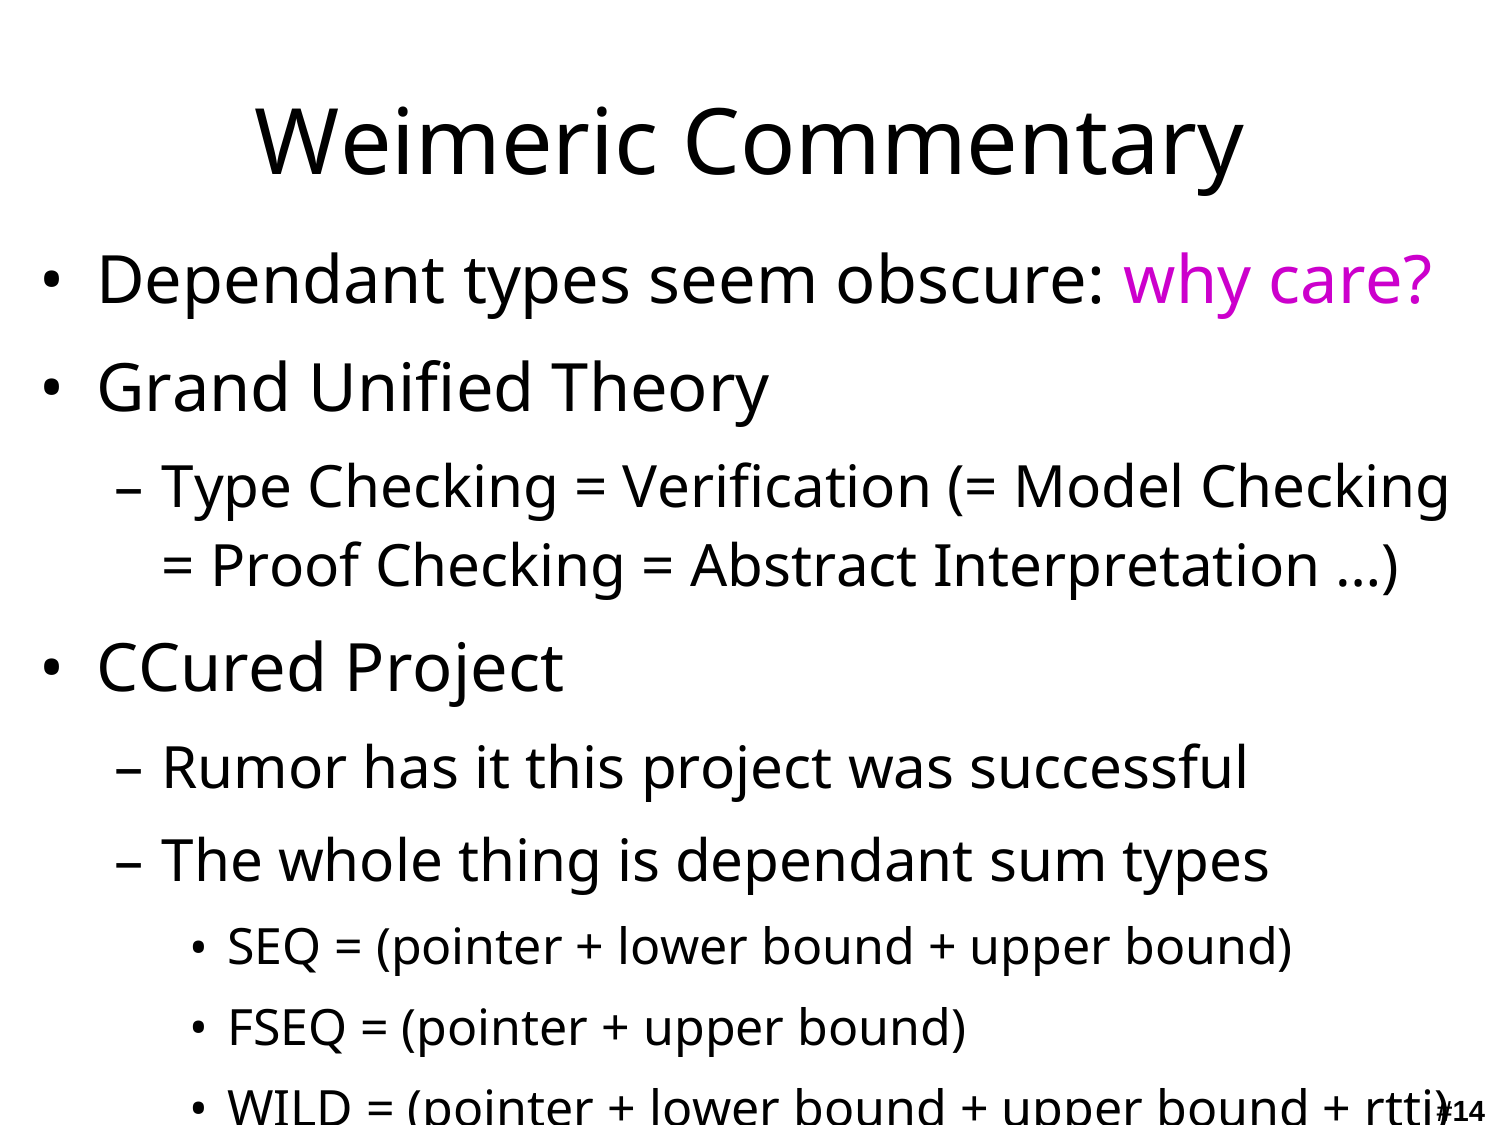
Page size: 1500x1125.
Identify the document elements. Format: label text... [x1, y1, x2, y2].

title Weimeric Commentary [24, 45, 1476, 224]
list Dependant types seem obscure: why care? Grand Unified Theory Type Checking = Verification (= Model Checking = Proof Checking = Abstract Interpretation …) CCured Project Rumor has it this project was successful The whole thing is dependant sum types SEQ = (pointer + lower bound + upper bound) FSEQ = (pointer + upper bound) WILD = (pointer + lower bound + upper bound + rtti) [24, 224, 1476, 1063]
